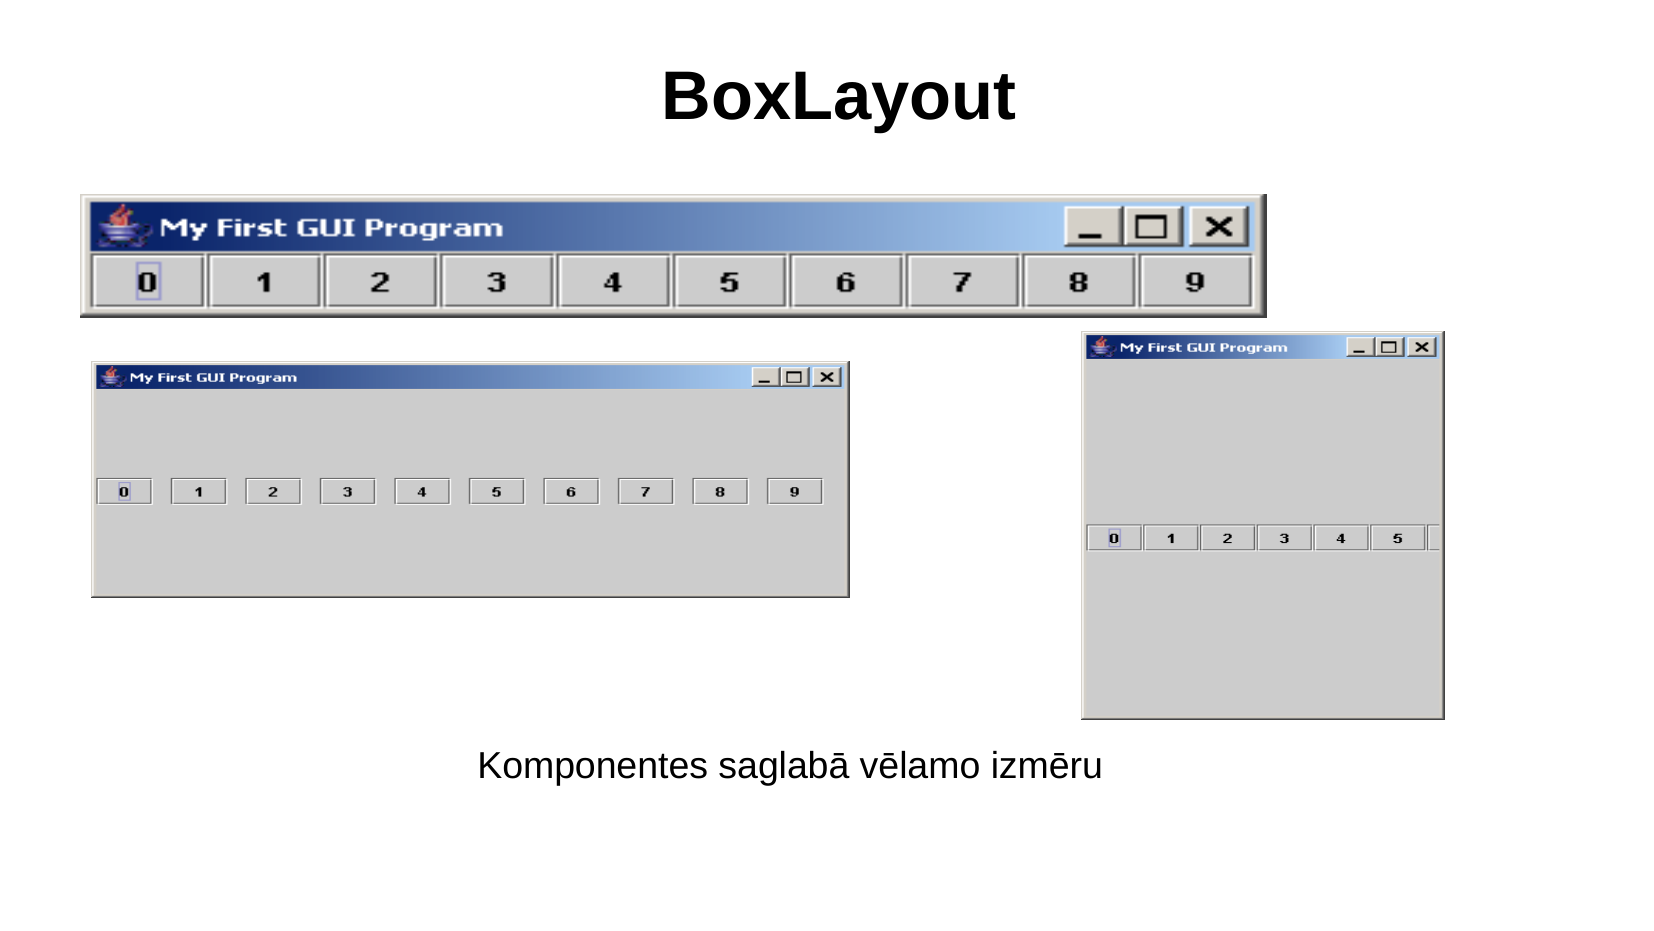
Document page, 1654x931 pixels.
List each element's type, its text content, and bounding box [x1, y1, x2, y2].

picture [91, 361, 850, 598]
picture [80, 194, 1267, 318]
picture [1081, 331, 1445, 720]
text_box Komponentes saglabā vēlamo izmēru [427, 733, 1119, 795]
title BoxLayout [82, 37, 1571, 147]
